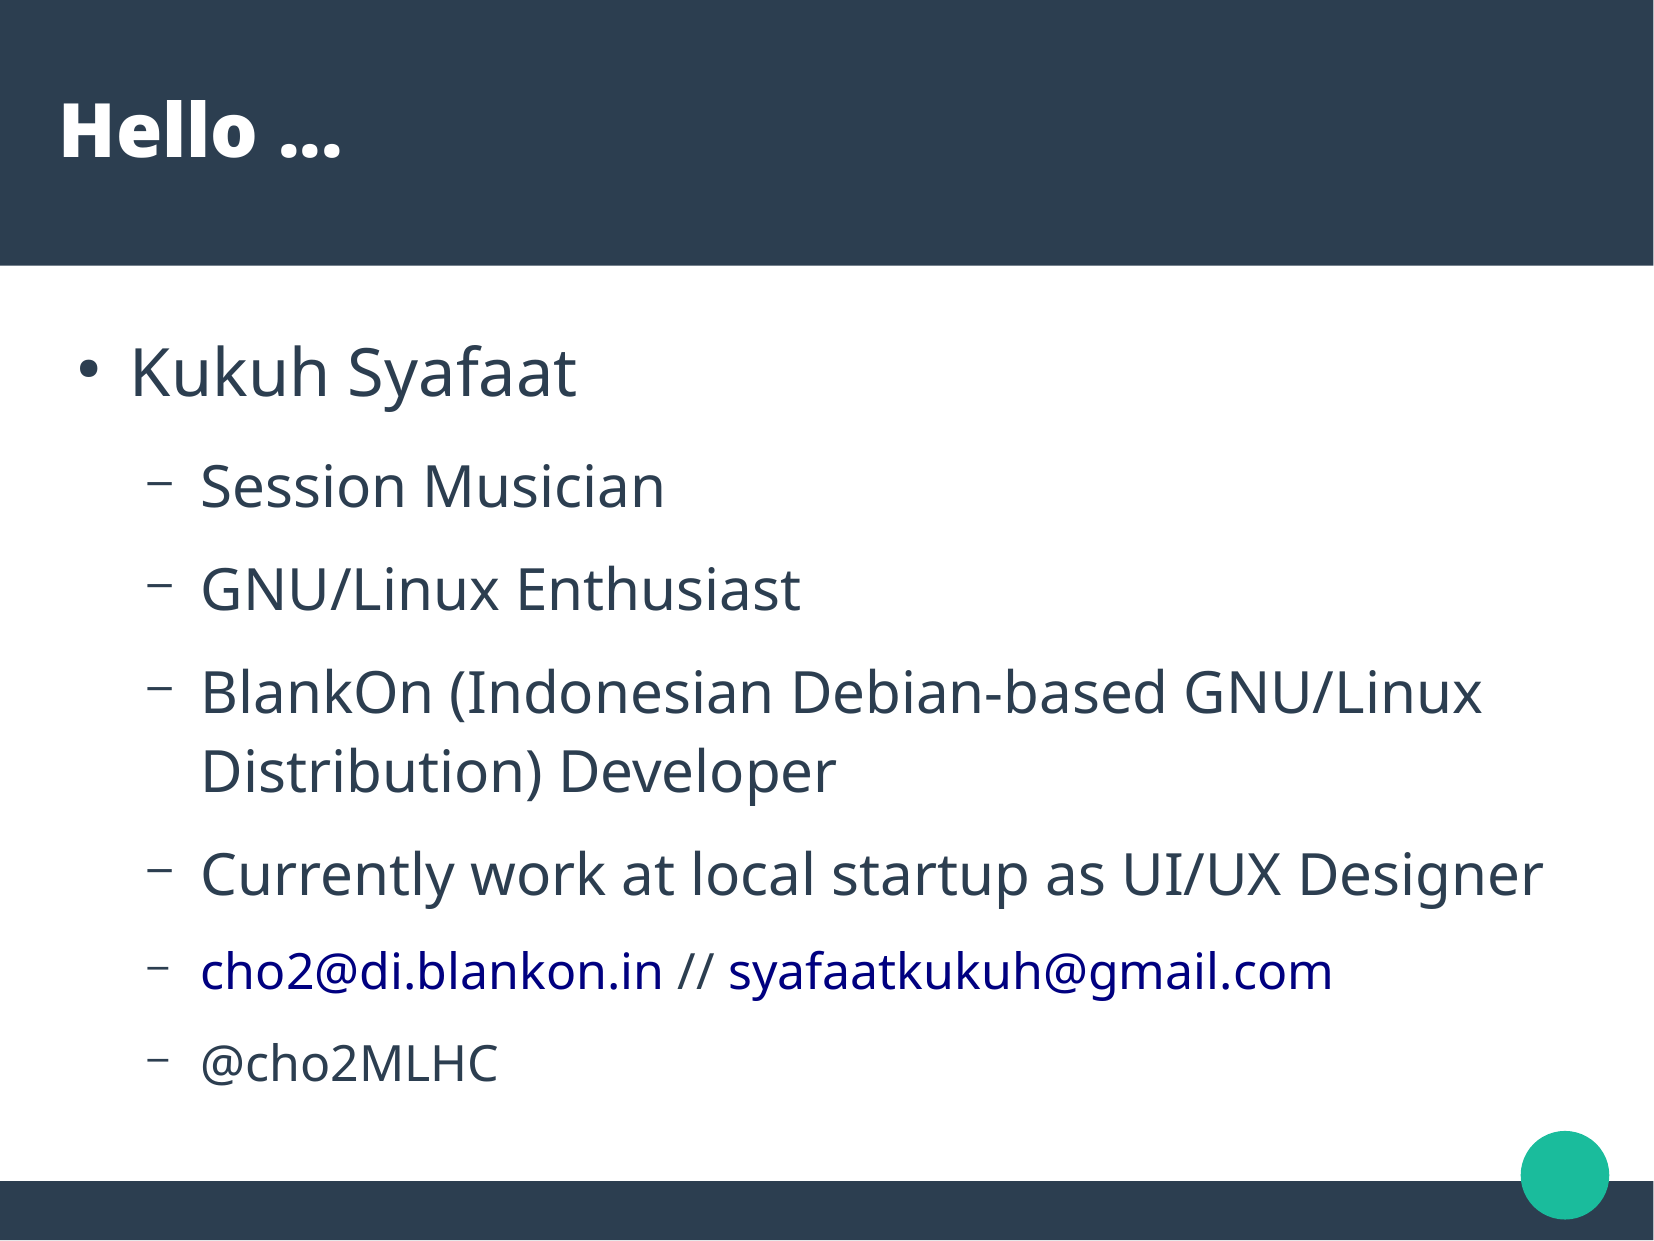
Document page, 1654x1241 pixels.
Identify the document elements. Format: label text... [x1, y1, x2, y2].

list Kukuh Syafaat Session Musician GNU/Linux Enthusiast BlankOn (Indonesian Debian-based GNU/Linux Distribution) Developer Currently work at local startup as UI/UX Designer cho2@di.blankon.in // syafaatkukuh@gmail.com @cho2MLHC [59, 324, 1595, 1152]
title Hello ... [59, 49, 1595, 207]
